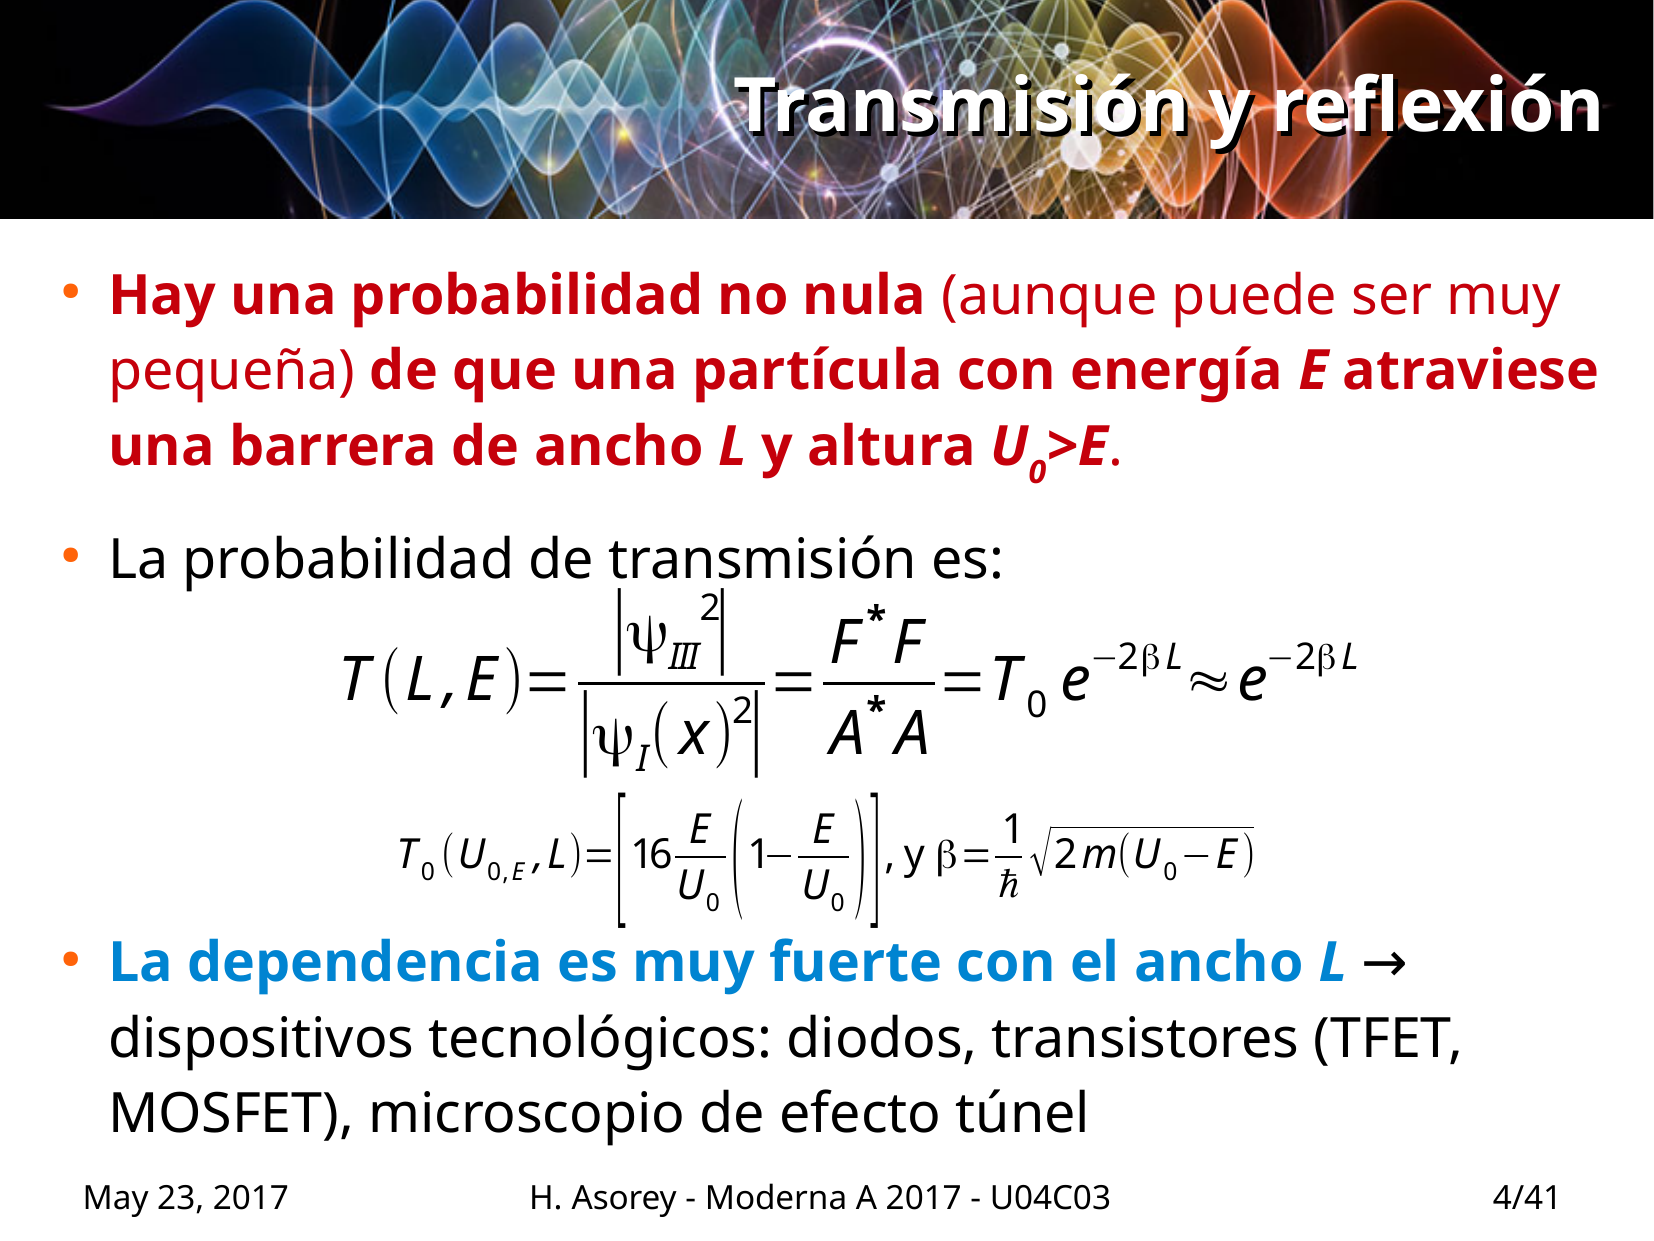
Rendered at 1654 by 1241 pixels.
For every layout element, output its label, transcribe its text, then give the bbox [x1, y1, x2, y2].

chart [332, 585, 1366, 782]
title Transmisión y reflexión [45, 15, 1606, 191]
chart [390, 790, 1262, 931]
list Hay una probabilidad no nula (aunque puede ser muy pequeña) de que una partícula con energía E atraviese una barrera de ancho L y altura U0>E. La probabilidad de transmisión es: La dependencia es muy fuerte con el ancho L → dispositivos tecnológicos: diodos, transistores (TFET, MOSFET), microscopio de efecto túnel [45, 255, 1606, 1156]
picture [0, 0, 1654, 219]
